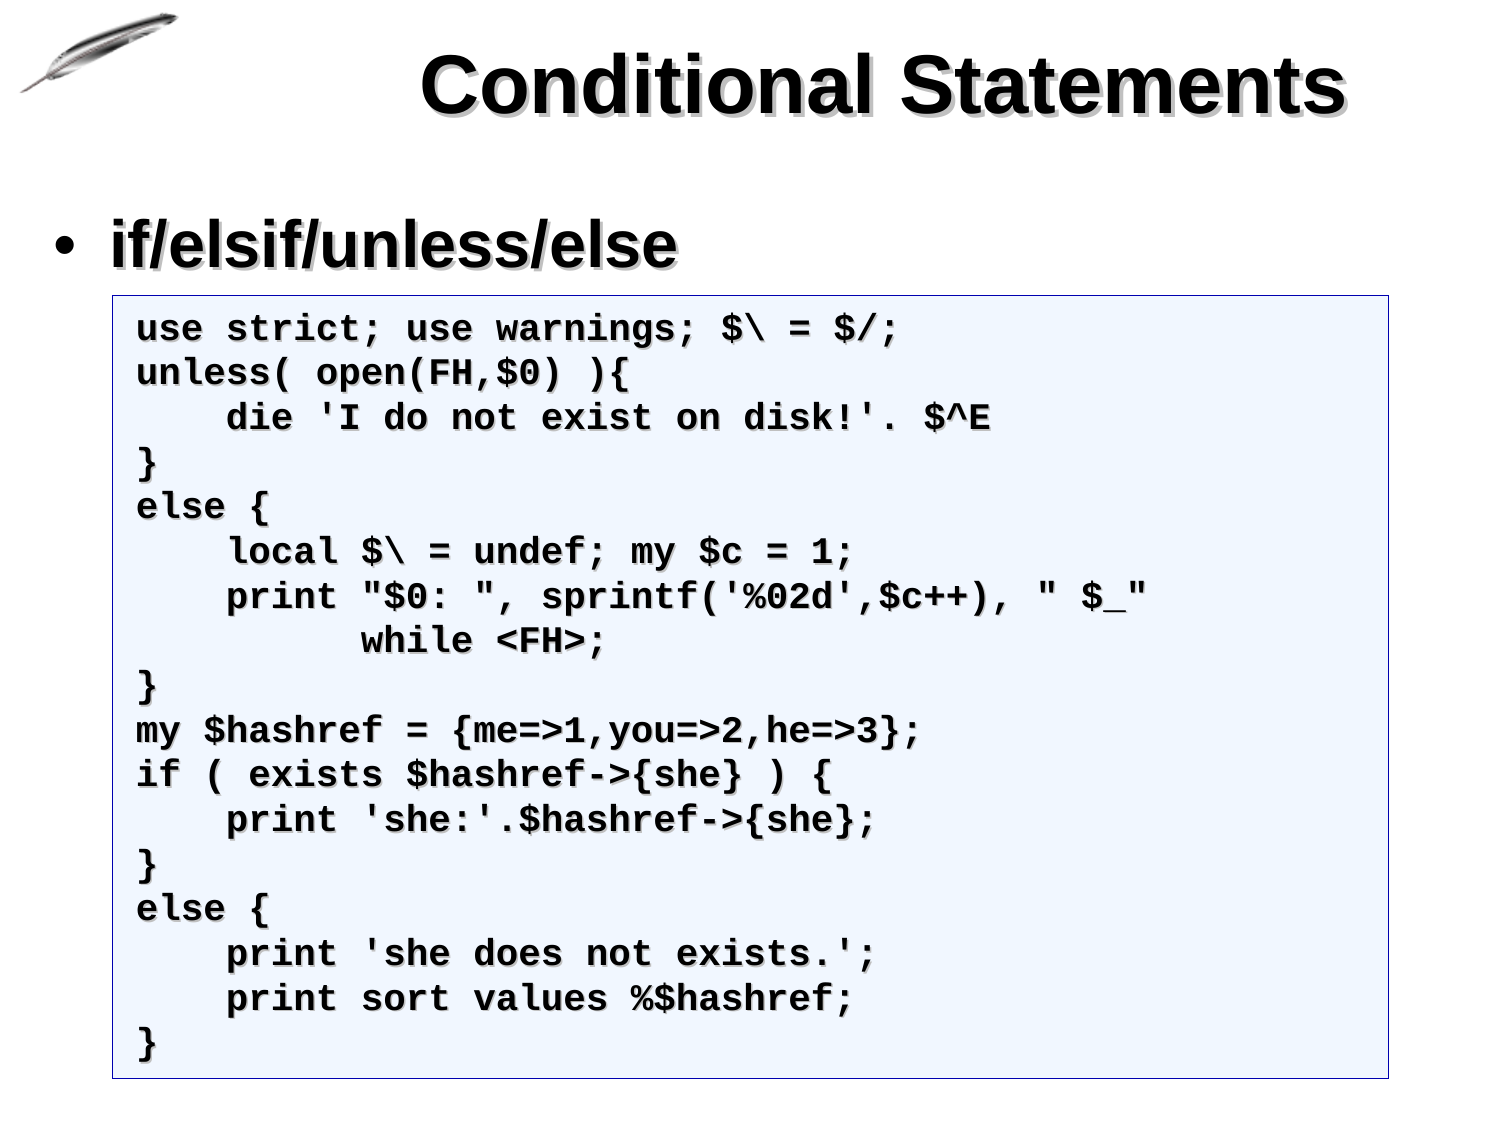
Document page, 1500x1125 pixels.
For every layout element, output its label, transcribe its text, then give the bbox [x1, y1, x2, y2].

title Conditional Statements [419, 0, 1459, 179]
text_box use strict; use warnings; $\ = $/; unless( open(FH,$0) ){ die 'I do not exist on disk!'. $^E } else { local $\ = undef; my $c = 1; print "$0: ", sprintf('%02d',$c++), " $_" while <FH>; } my $hashref = {me=>1,you=>2,he=>3}; if ( exists $hashref->{she} ) { print 'she:'.$hashref->{she}; } else { print 'she does not exists.'; print sort values %$hashref; } [112, 295, 1388, 1078]
picture [16, 11, 184, 95]
list if/elsif/unless/else [53, 207, 1447, 1084]
